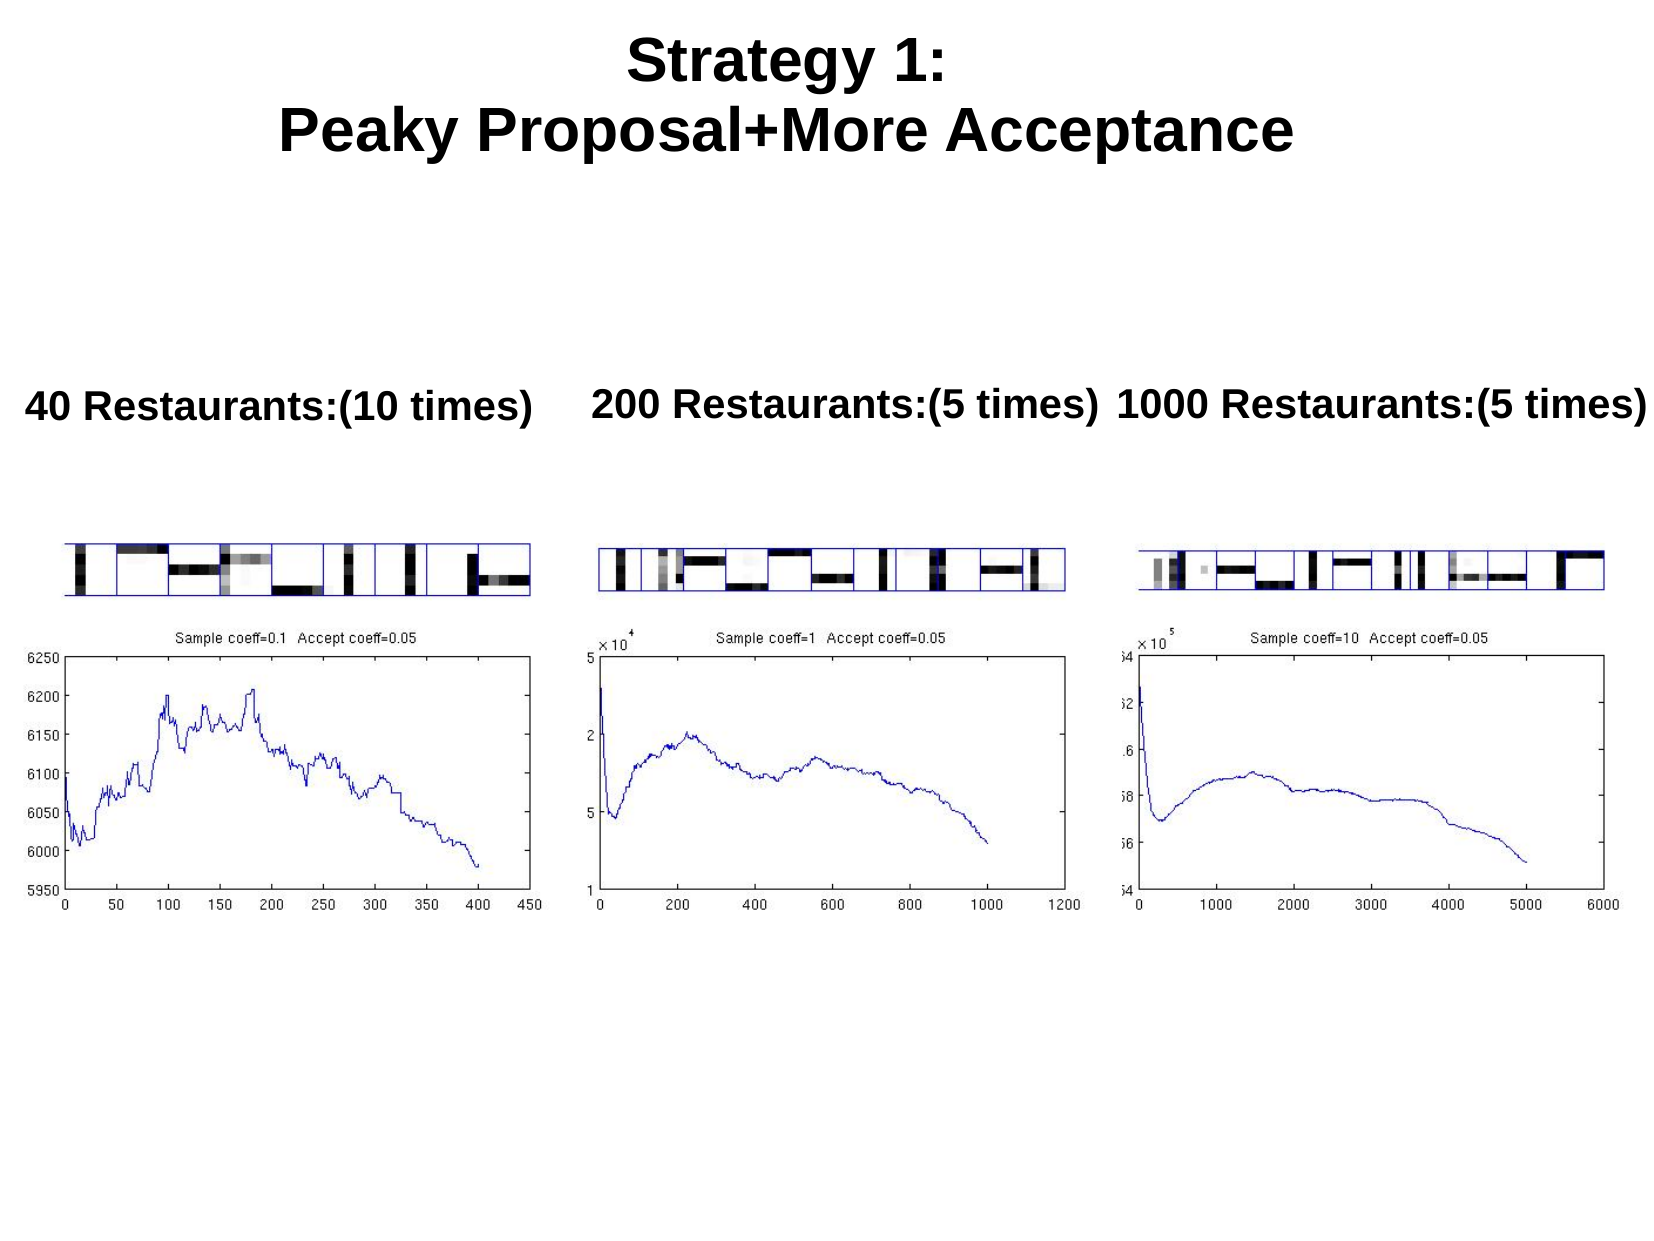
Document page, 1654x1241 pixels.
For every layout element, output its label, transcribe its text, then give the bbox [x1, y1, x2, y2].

text_box Strategy 1: Peaky Proposal+More Acceptance [262, 17, 1313, 506]
text_box 40 Restaurants:(10 times) [10, 374, 262, 437]
text_box 1000 Restaurants:(5 times) [1313, 372, 1654, 435]
picture [0, 487, 1654, 938]
